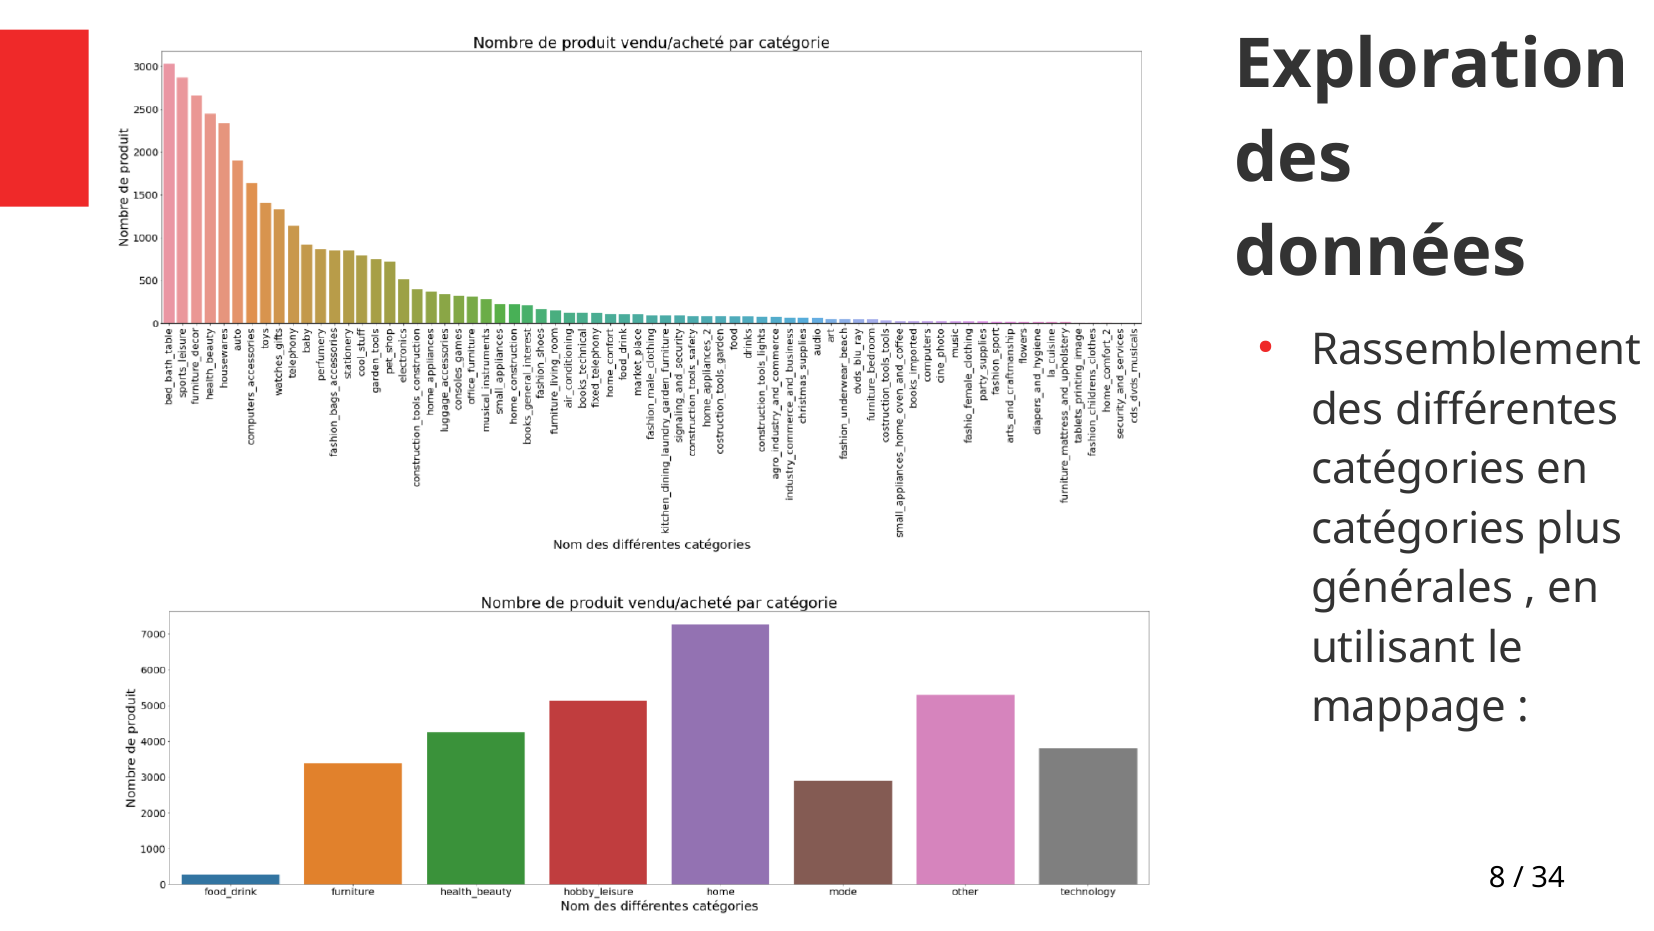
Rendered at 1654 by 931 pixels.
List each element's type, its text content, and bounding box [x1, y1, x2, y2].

list Rassemblement des différentes catégories en catégories plus générales , en utilisant le mappage : [1240, 236, 1654, 857]
picture [109, 29, 1152, 564]
picture [118, 590, 1159, 927]
title Exploration des données [1234, 13, 1654, 296]
